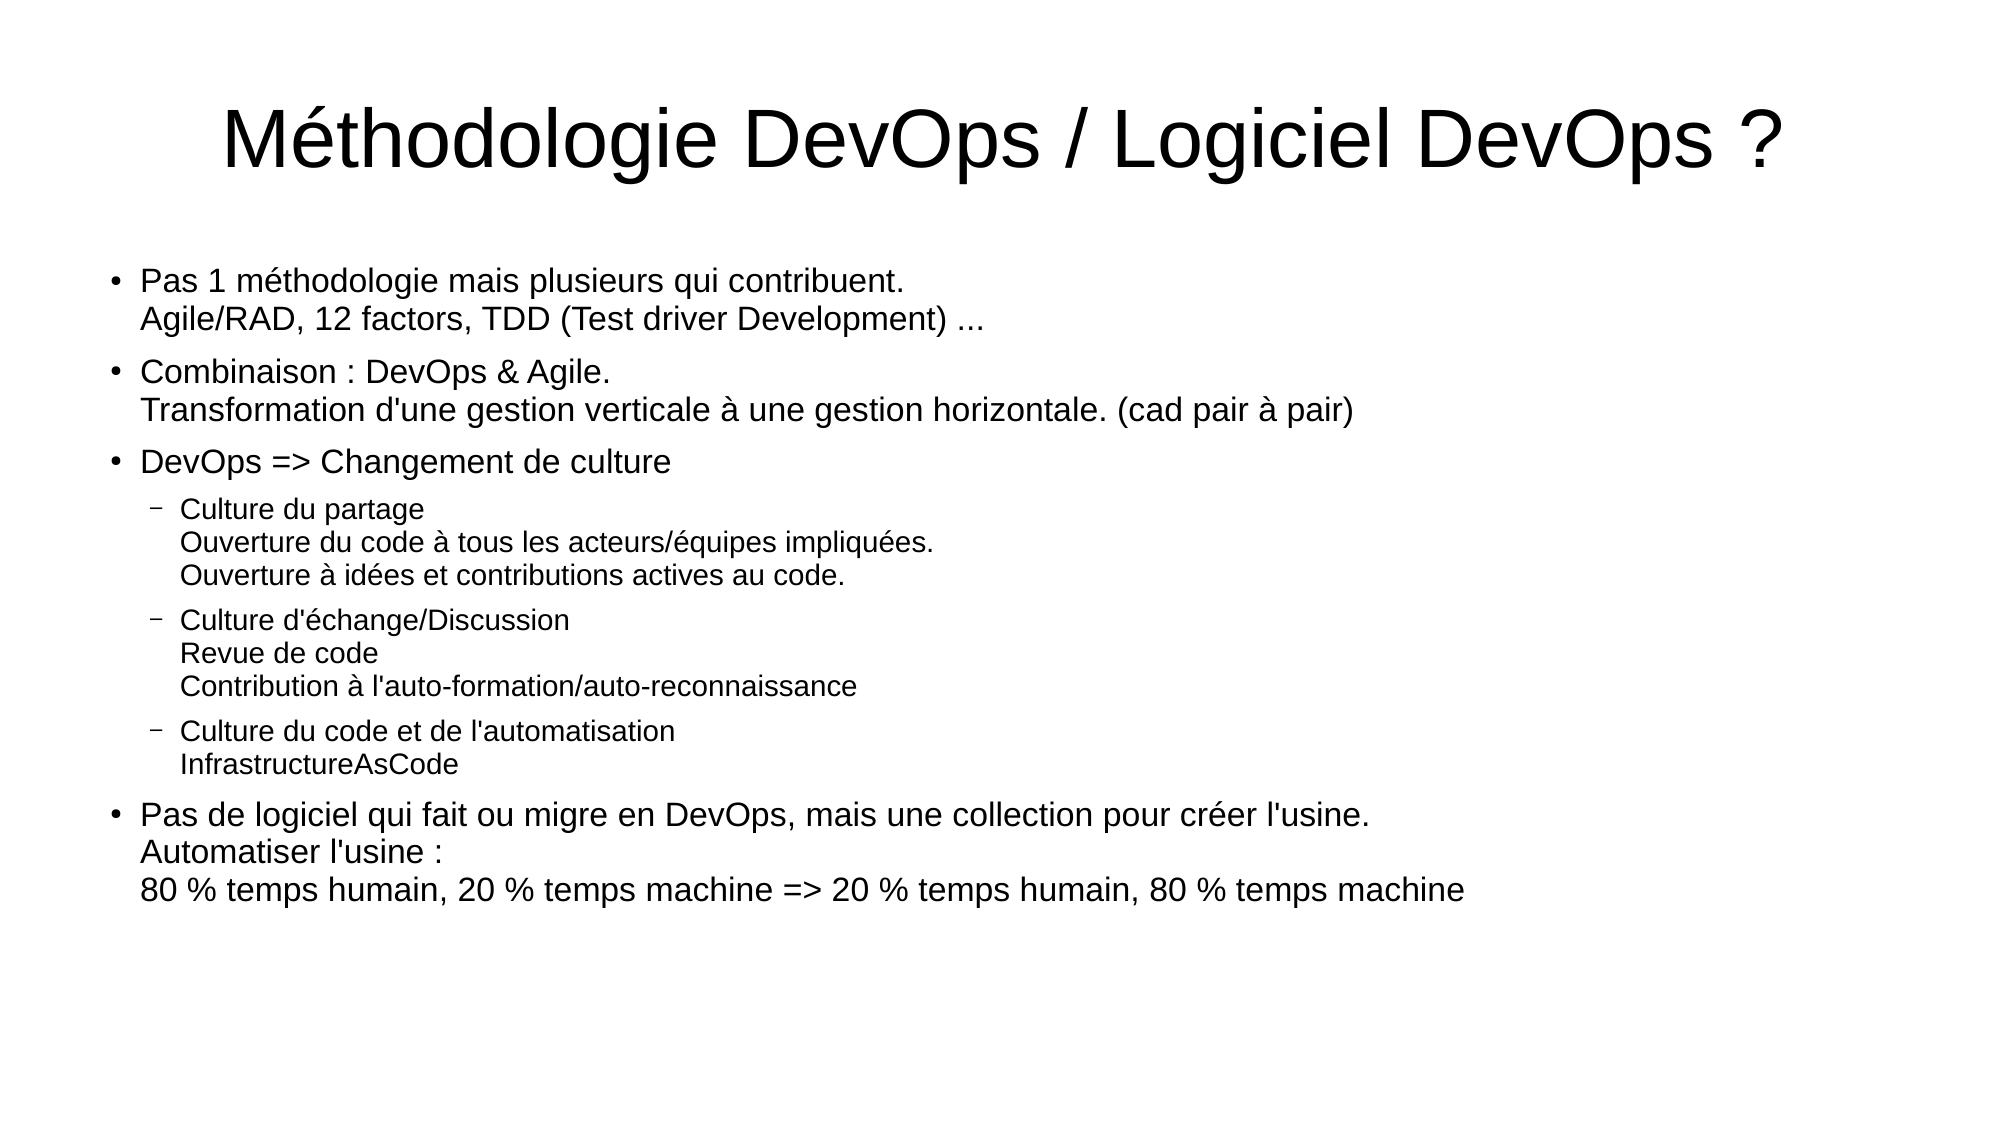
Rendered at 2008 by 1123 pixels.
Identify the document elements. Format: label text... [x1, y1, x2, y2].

list Pas 1 méthodologie mais plusieurs qui contribuent. Agile/RAD, 12 factors, TDD (Test driver Development) ... Combinaison : DevOps & Agile. Transformation d'une gestion verticale à une gestion horizontale. (cad pair à pair) DevOps => Changement de culture Culture du partage Ouverture du code à tous les acteurs/équipes impliquées. Ouverture à idées et contributions actives au code. Culture d'échange/Discussion Revue de code Contribution à l'auto-formation/auto-reconnaissance Culture du code et de l'automatisation InfrastructureAsCode Pas de logiciel qui fait ou migre en DevOps, mais une collection pour créer l'usine. Automatiser l'usine : 80 % temps humain, 20 % temps machine => 20 % temps humain, 80 % temps machine [100, 262, 1908, 914]
title Méthodologie DevOps / Logiciel DevOps ? [100, 44, 1908, 233]
